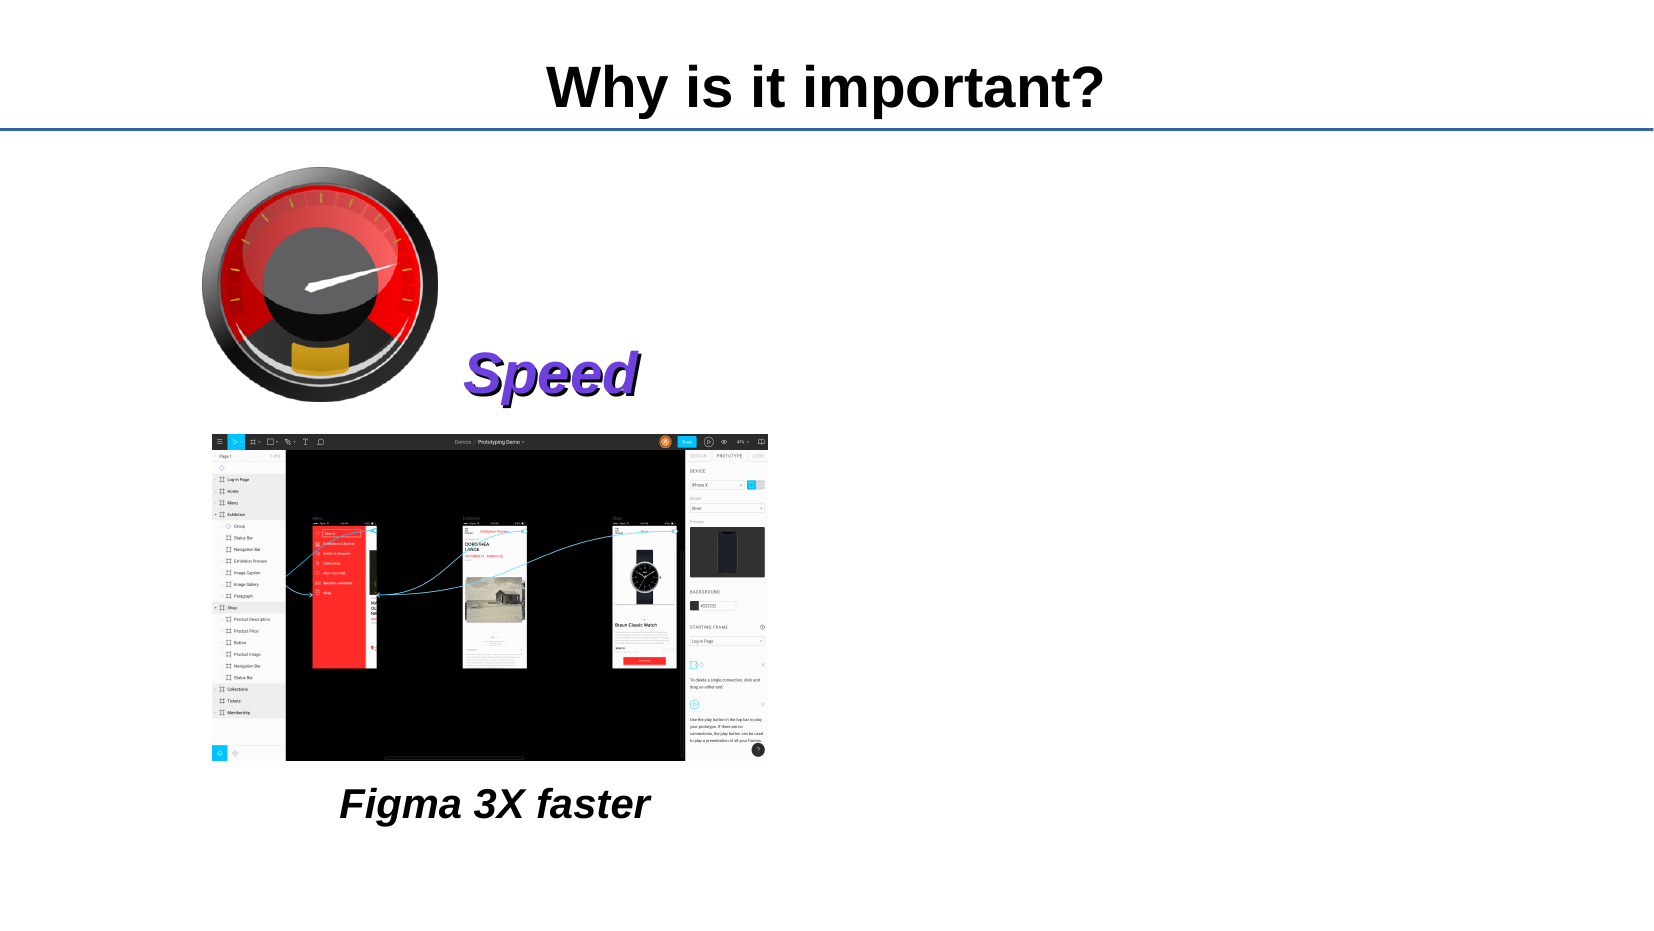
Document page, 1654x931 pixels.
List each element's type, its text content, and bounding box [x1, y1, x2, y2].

text_box Why is it important? [466, 47, 1188, 128]
picture [212, 434, 768, 761]
picture [202, 167, 438, 402]
text_box Figma 3X faster [268, 773, 722, 851]
text_box Speed [448, 333, 674, 414]
